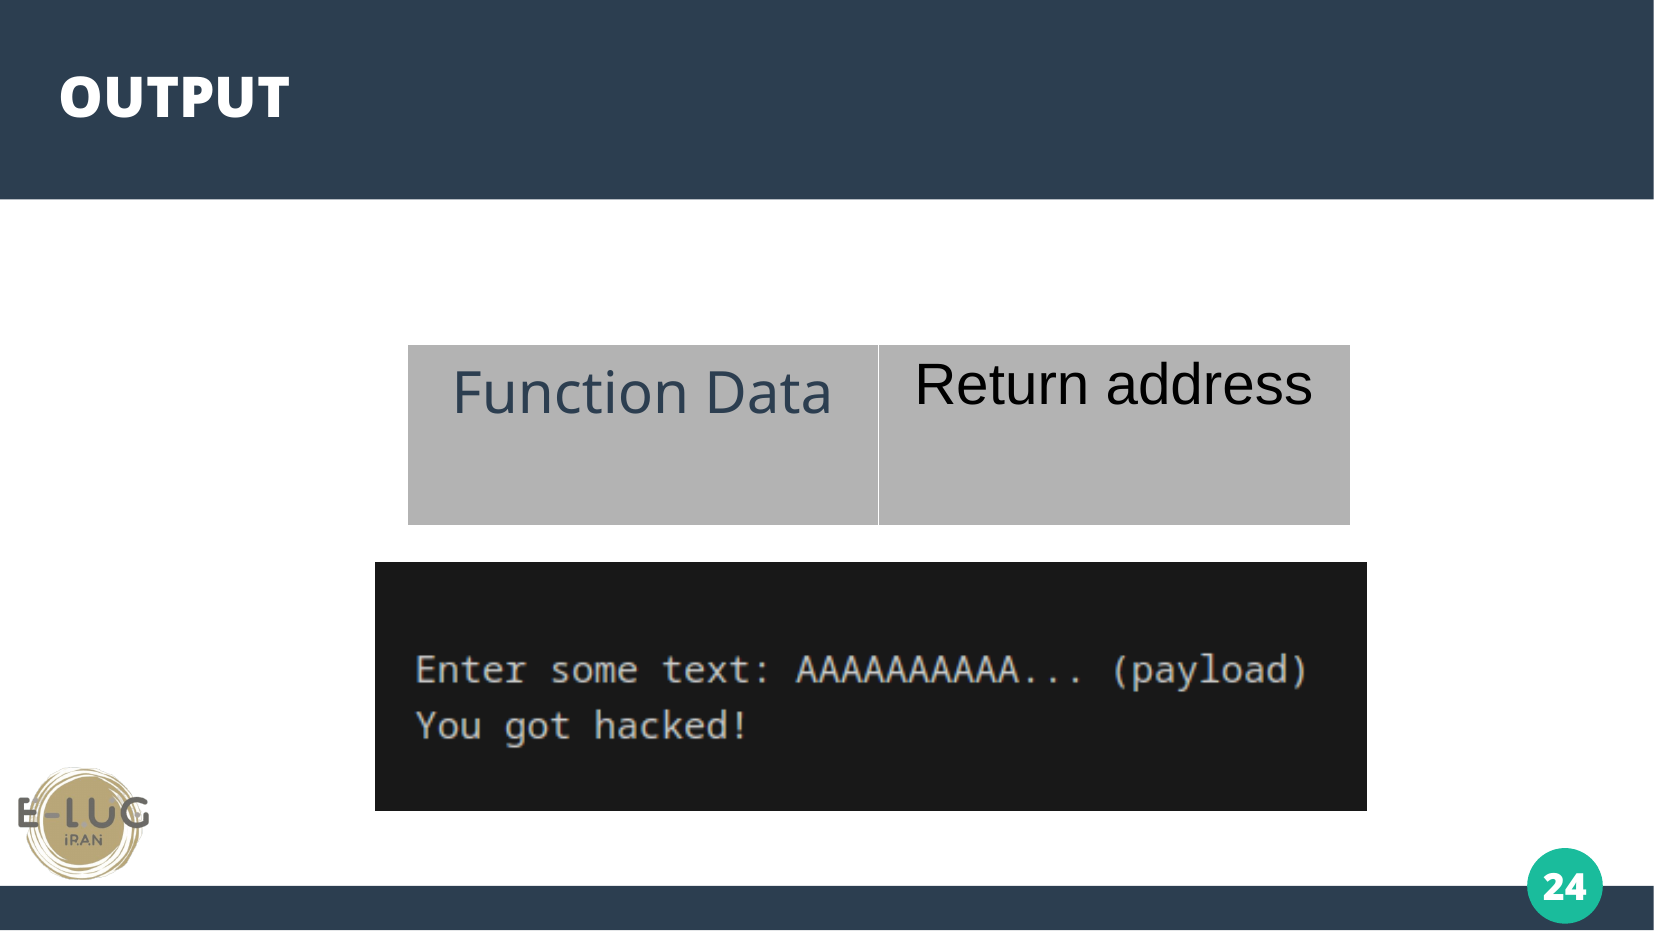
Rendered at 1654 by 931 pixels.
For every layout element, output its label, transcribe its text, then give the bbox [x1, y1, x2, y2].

table_header Function Data [408, 345, 878, 525]
picture [375, 562, 1367, 811]
picture [0, 749, 168, 901]
title OUTPUT [59, 37, 1595, 155]
table_header Return address [879, 345, 1350, 525]
